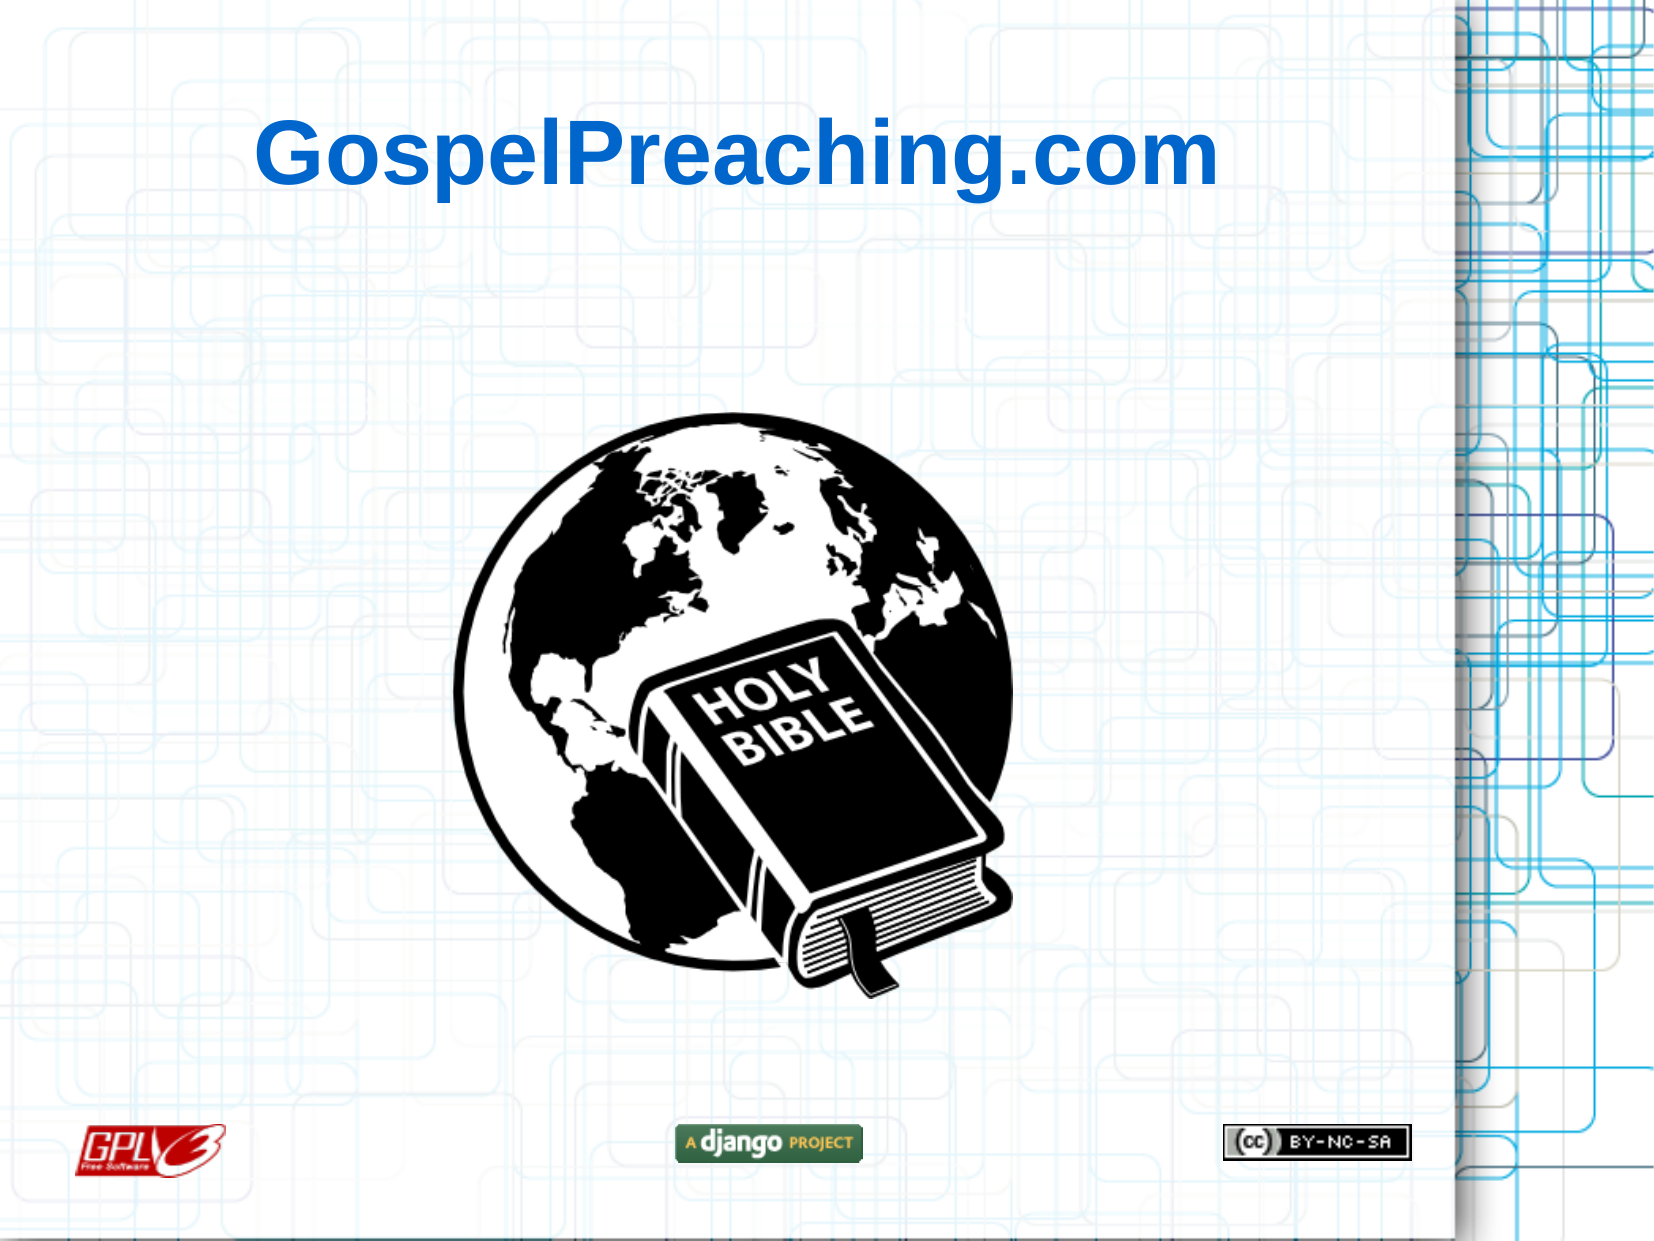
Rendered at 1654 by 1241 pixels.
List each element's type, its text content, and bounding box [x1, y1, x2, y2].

title GospelPreaching.com [59, 49, 1418, 257]
picture [0, 0, 1654, 1241]
